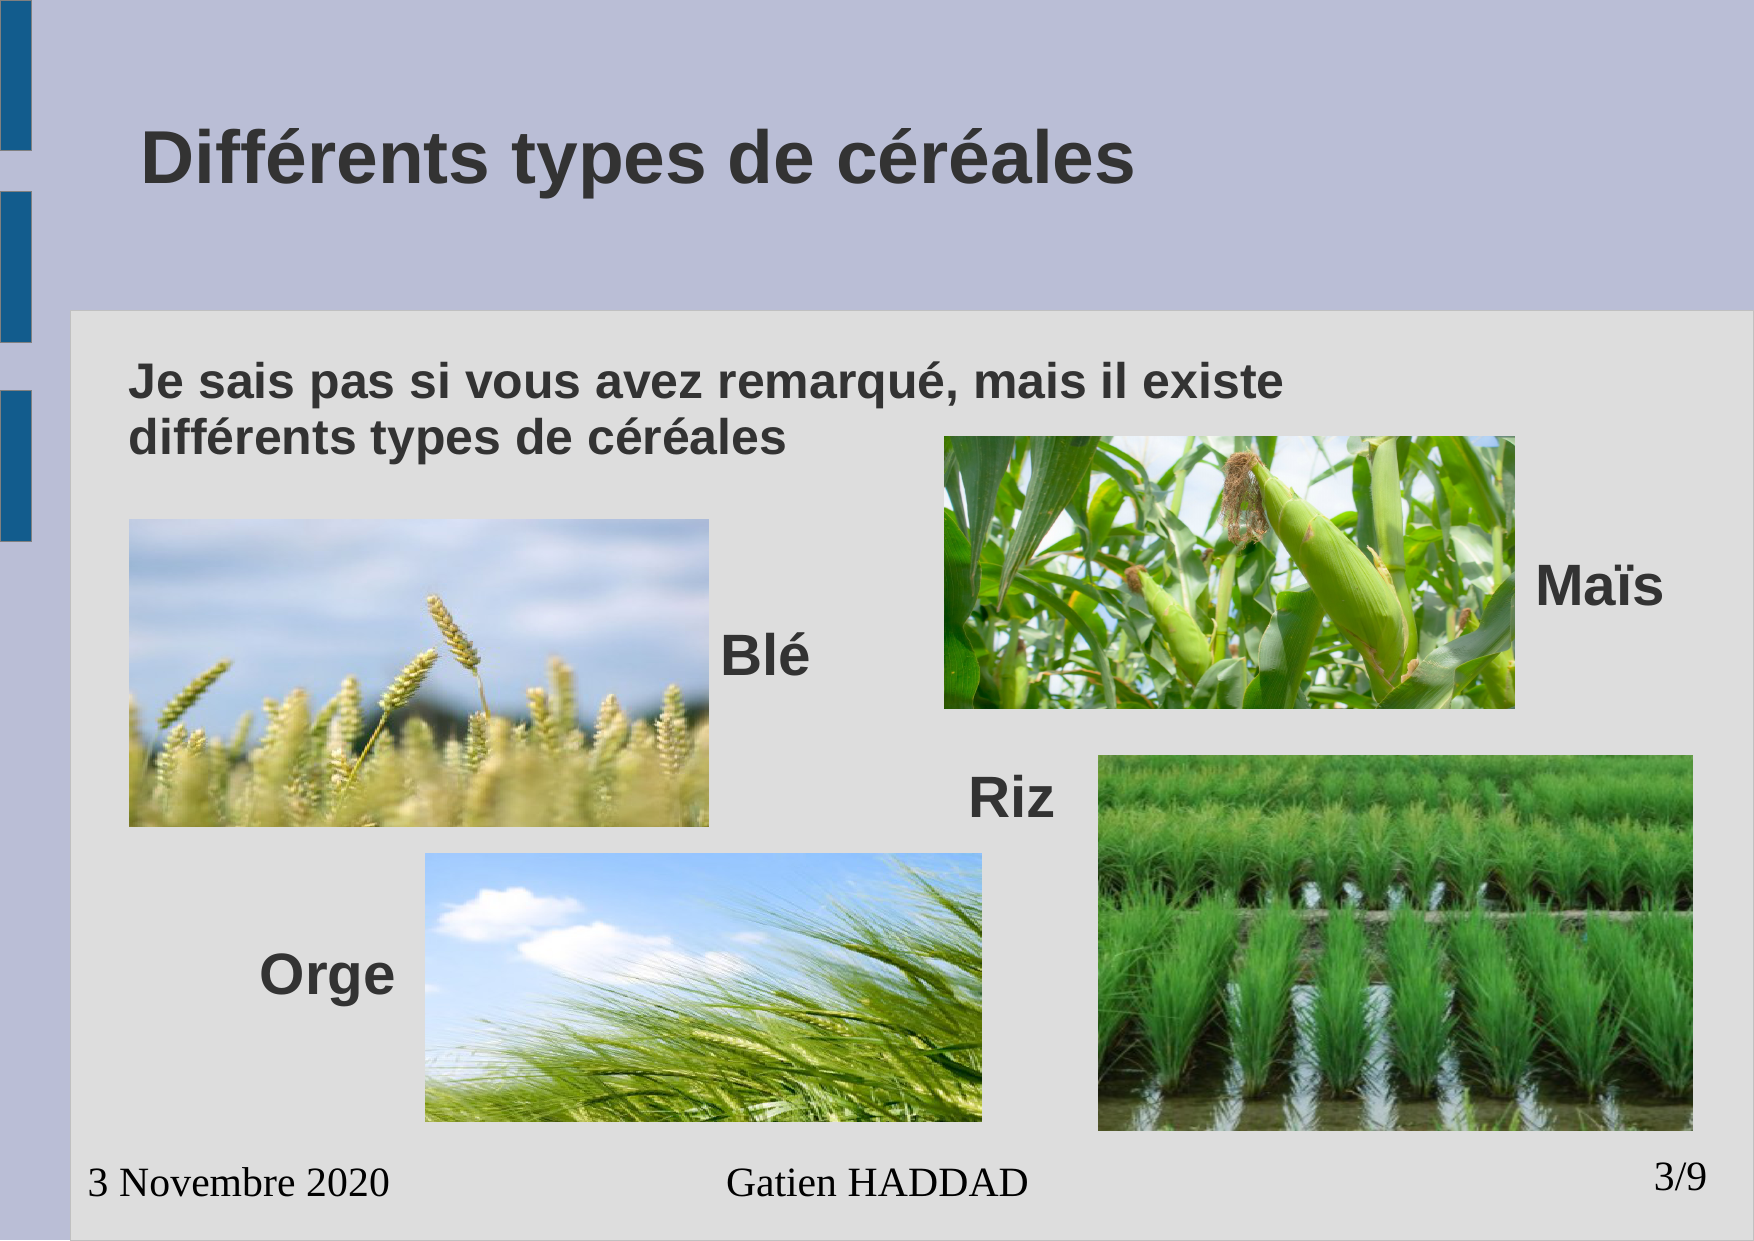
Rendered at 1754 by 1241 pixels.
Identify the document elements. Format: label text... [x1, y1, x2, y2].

title Orge [259, 885, 532, 1063]
title Maïs [1535, 496, 1754, 674]
picture [129, 519, 709, 827]
title Je sais pas si vous avez remarqué, mais il existe différents types de céréales [128, 330, 1312, 488]
picture [425, 853, 982, 1123]
title Différents types de céréales [140, 79, 1323, 237]
picture [1098, 755, 1693, 1131]
title Blé [720, 566, 945, 745]
picture [944, 436, 1515, 709]
title Riz [968, 708, 1193, 886]
